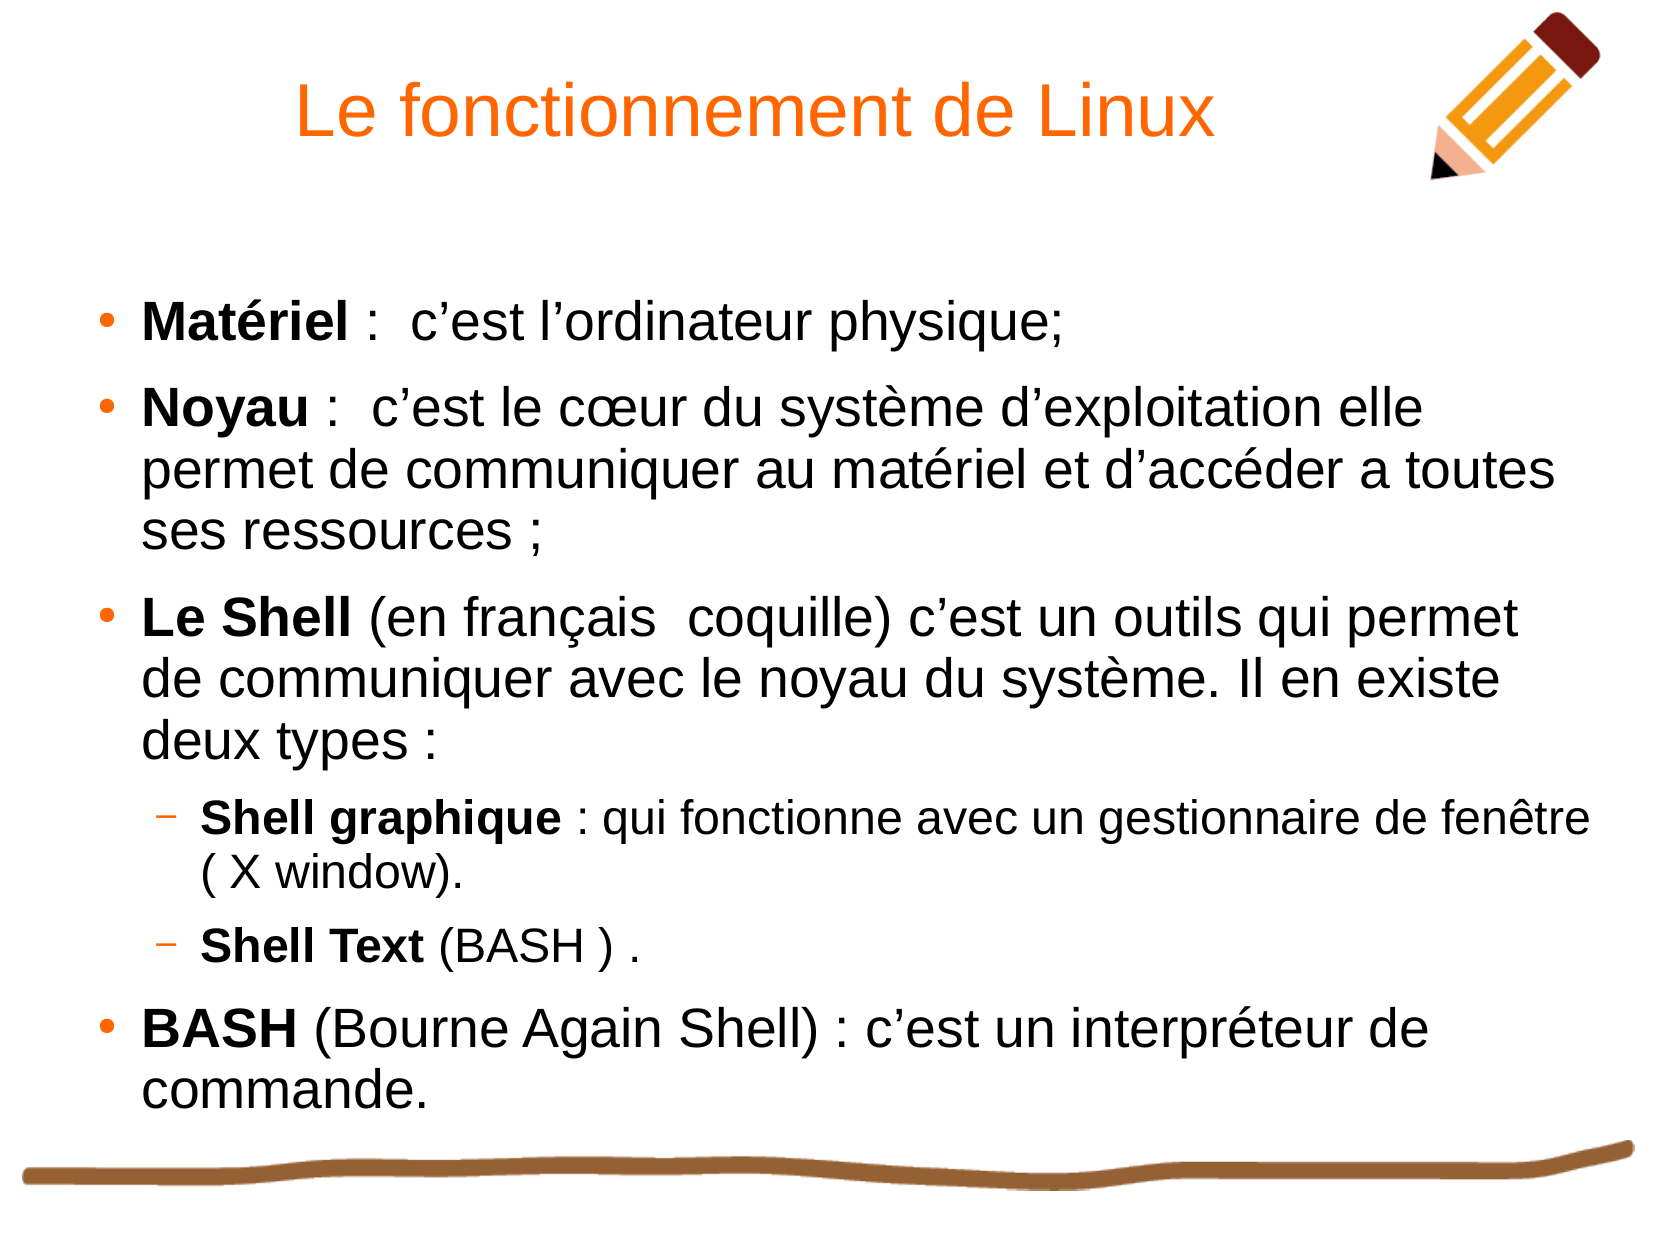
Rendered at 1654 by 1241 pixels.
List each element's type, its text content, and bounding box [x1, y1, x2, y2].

list Matériel : c’est l’ordinateur physique; Noyau : c’est le cœur du système d’exploitation elle permet de communiquer au matériel et d’accéder a toutes ses ressources ; Le Shell (en français coquille) c’est un outils qui permet de communiquer avec le noyau du système. Il en existe deux types : Shell graphique : qui fonctionne avec un gestionnaire de fenêtre ( X window). Shell Text (BASH ) . BASH (Bourne Again Shell) : c’est un interpréteur de commande. [82, 290, 1595, 1122]
picture [22, 1140, 1635, 1191]
title Le fonctionnement de Linux [82, 49, 1430, 172]
picture [1430, 12, 1601, 181]
